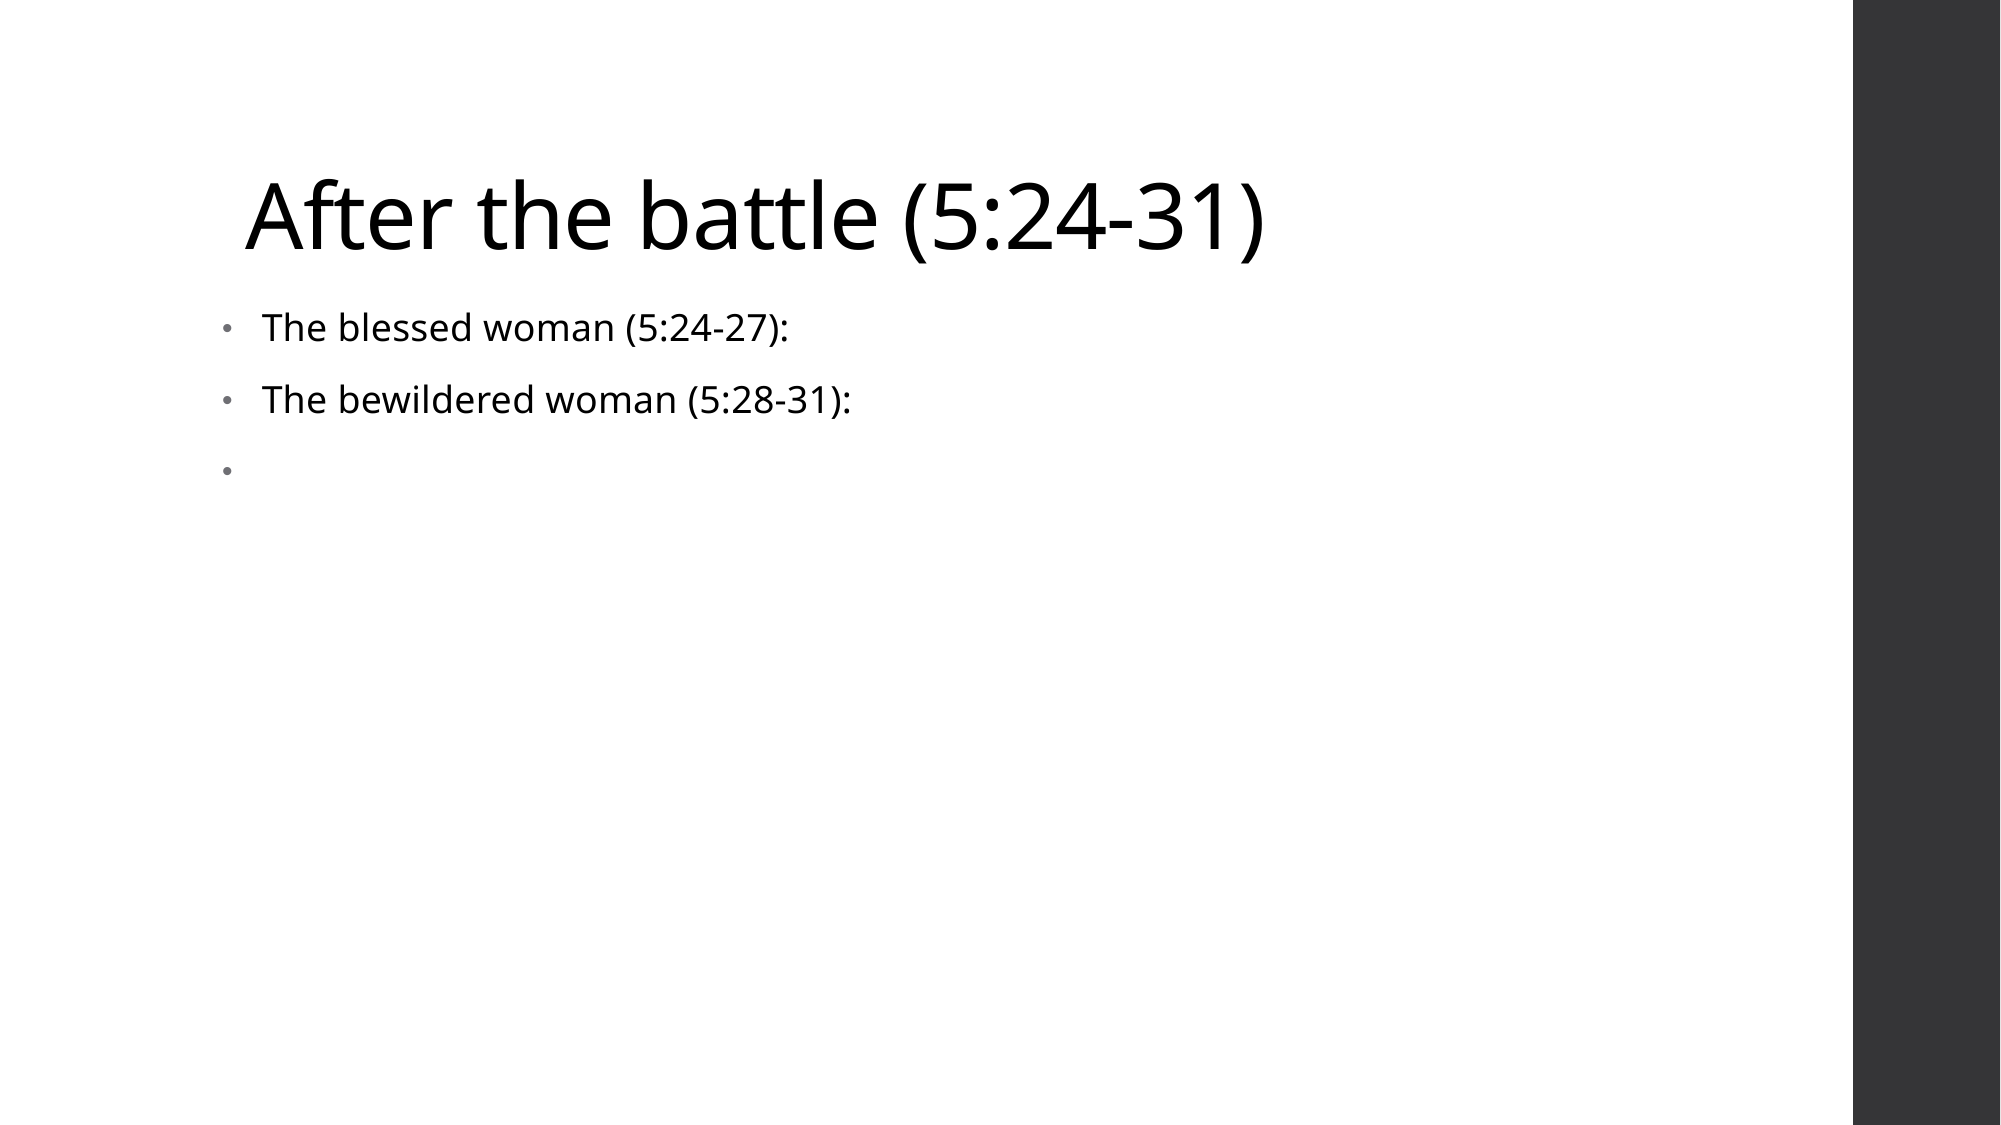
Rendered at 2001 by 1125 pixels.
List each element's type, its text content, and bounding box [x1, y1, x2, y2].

list The blessed woman (5:24-27): The bewildered woman (5:28-31): [206, 299, 1617, 1014]
title After the battle (5:24-31) [206, 60, 1797, 278]
